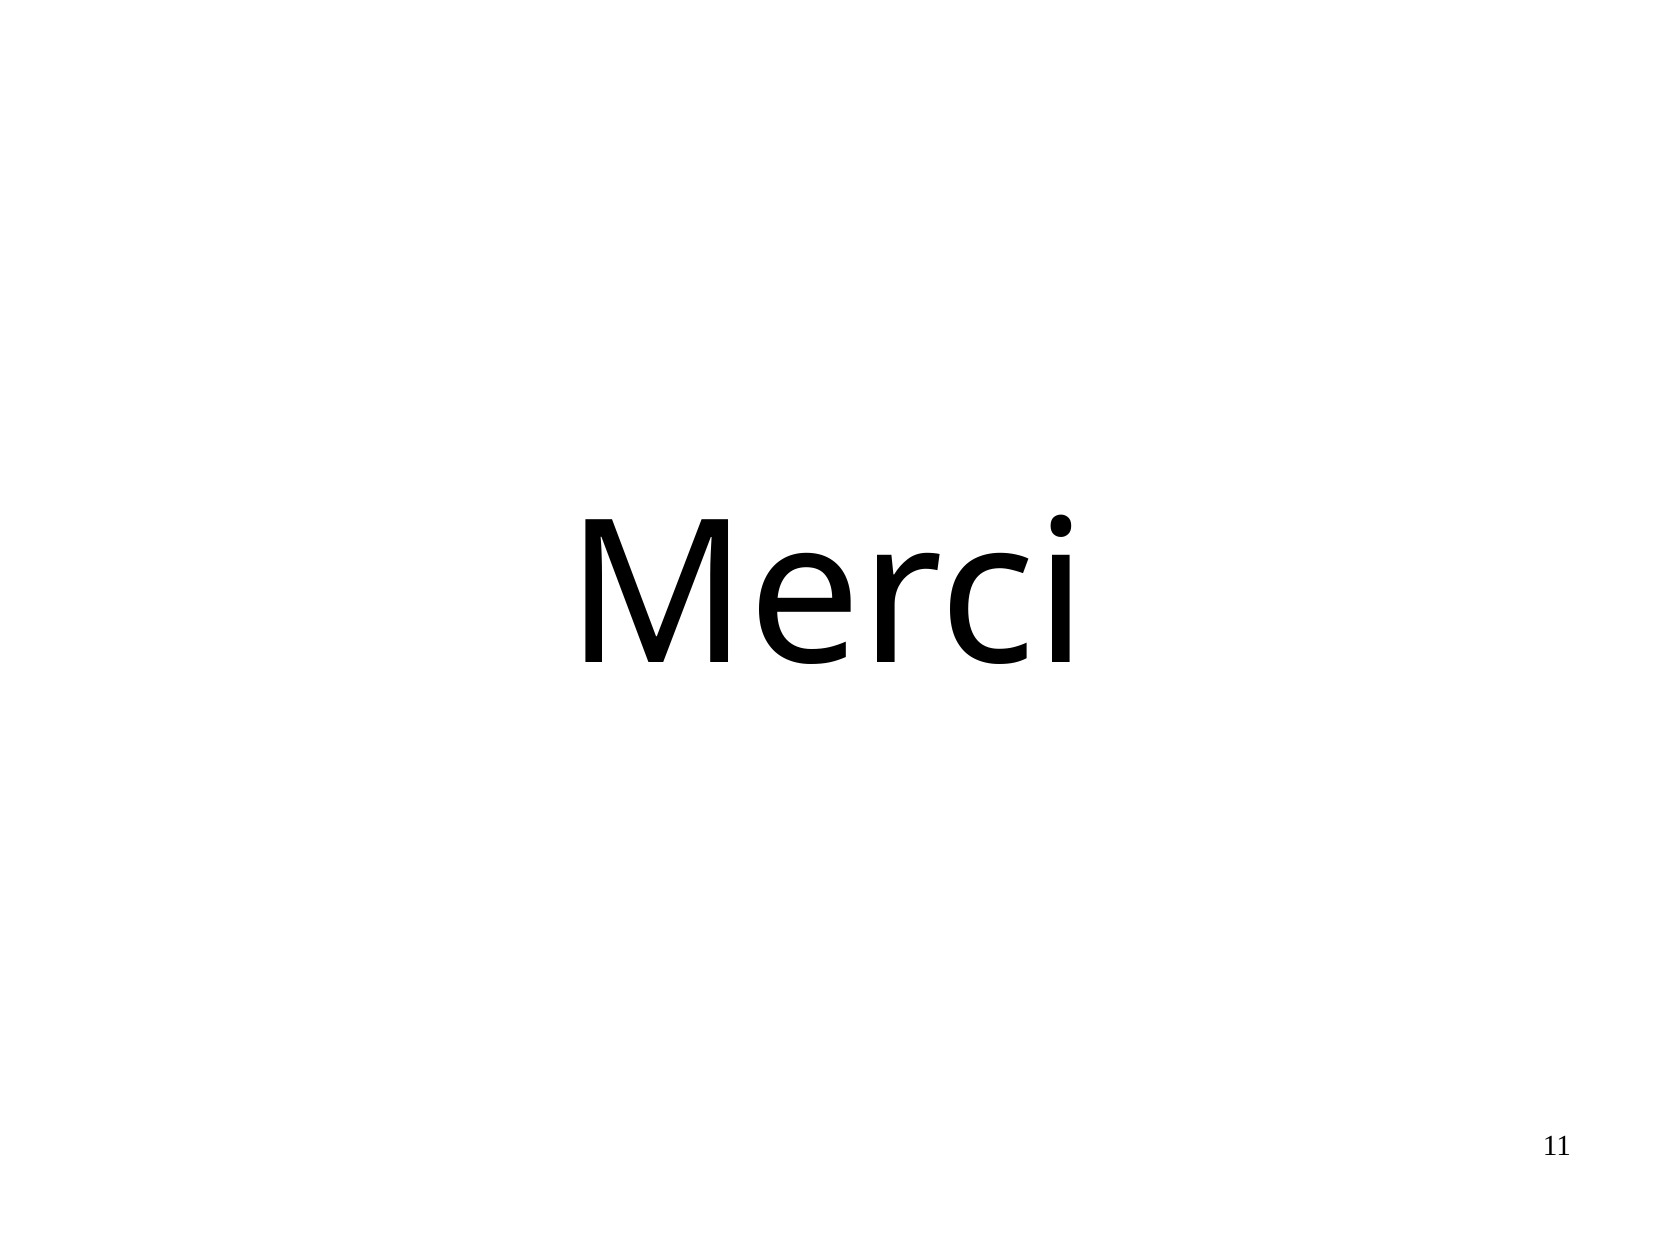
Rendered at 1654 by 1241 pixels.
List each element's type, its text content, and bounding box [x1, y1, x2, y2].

subtitle Merci [82, 104, 1571, 1065]
